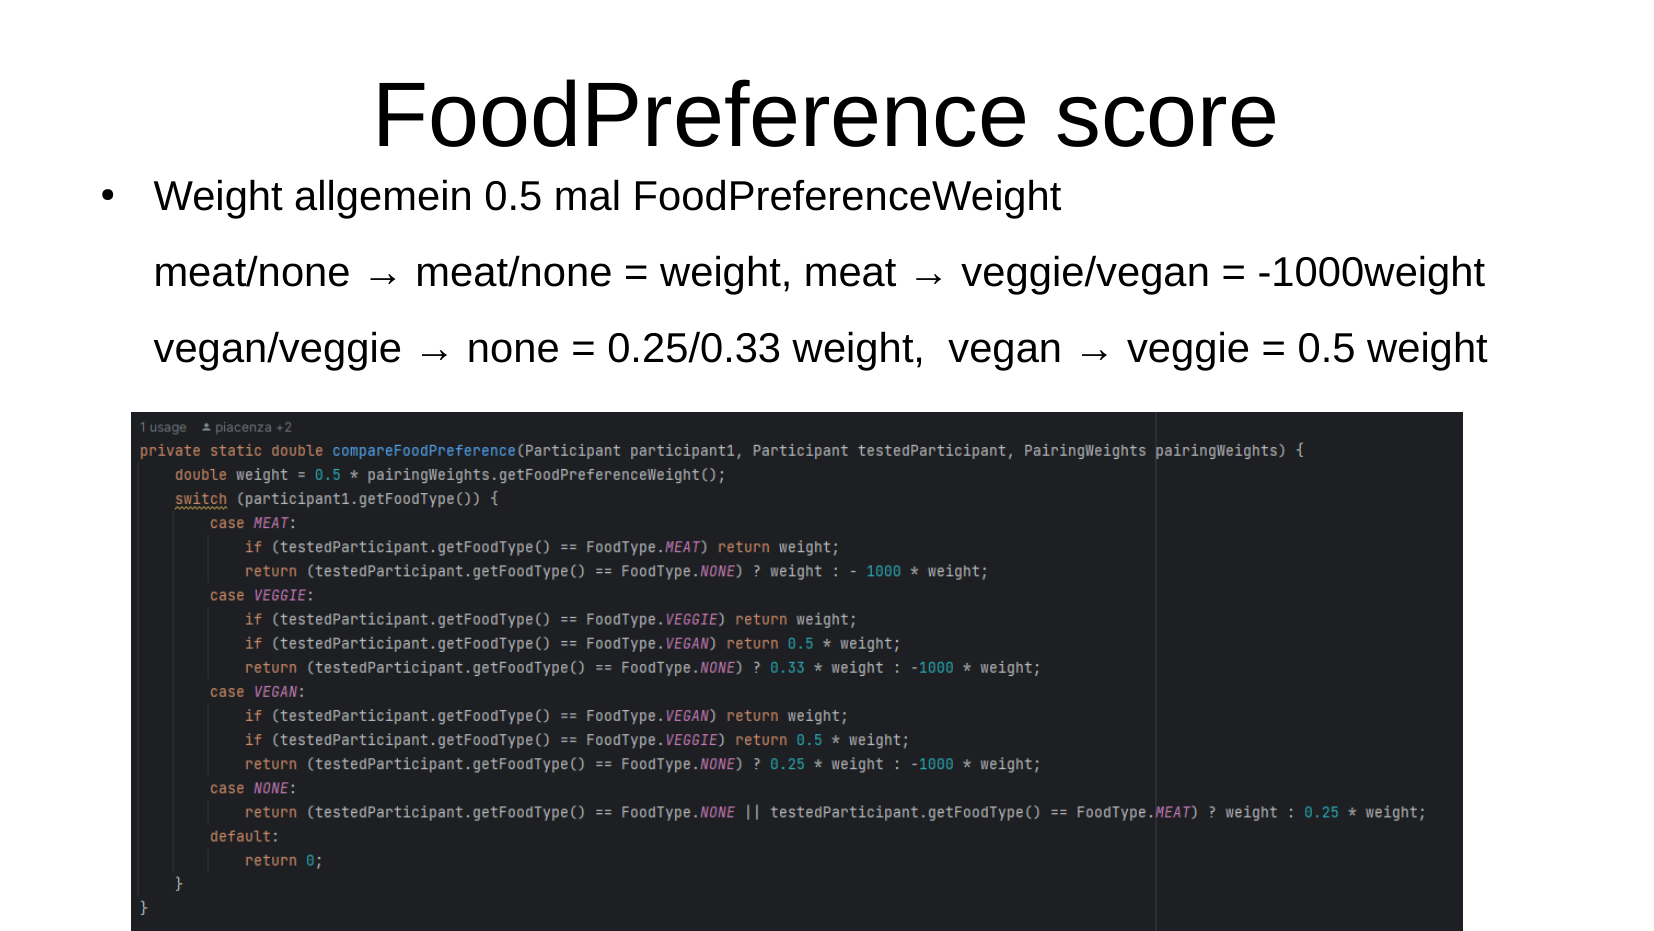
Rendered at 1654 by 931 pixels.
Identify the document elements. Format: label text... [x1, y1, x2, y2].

picture [131, 412, 1463, 931]
title FoodPreference score [82, 37, 1571, 173]
list Weight allgemein 0.5 mal FoodPreferenceWeight meat/none → meat/none = weight, meat → veggie/vegan = -1000weight vegan/veggie → none = 0.25/0.33 weight, vegan → veggie = 0.5 weight [82, 173, 1571, 713]
